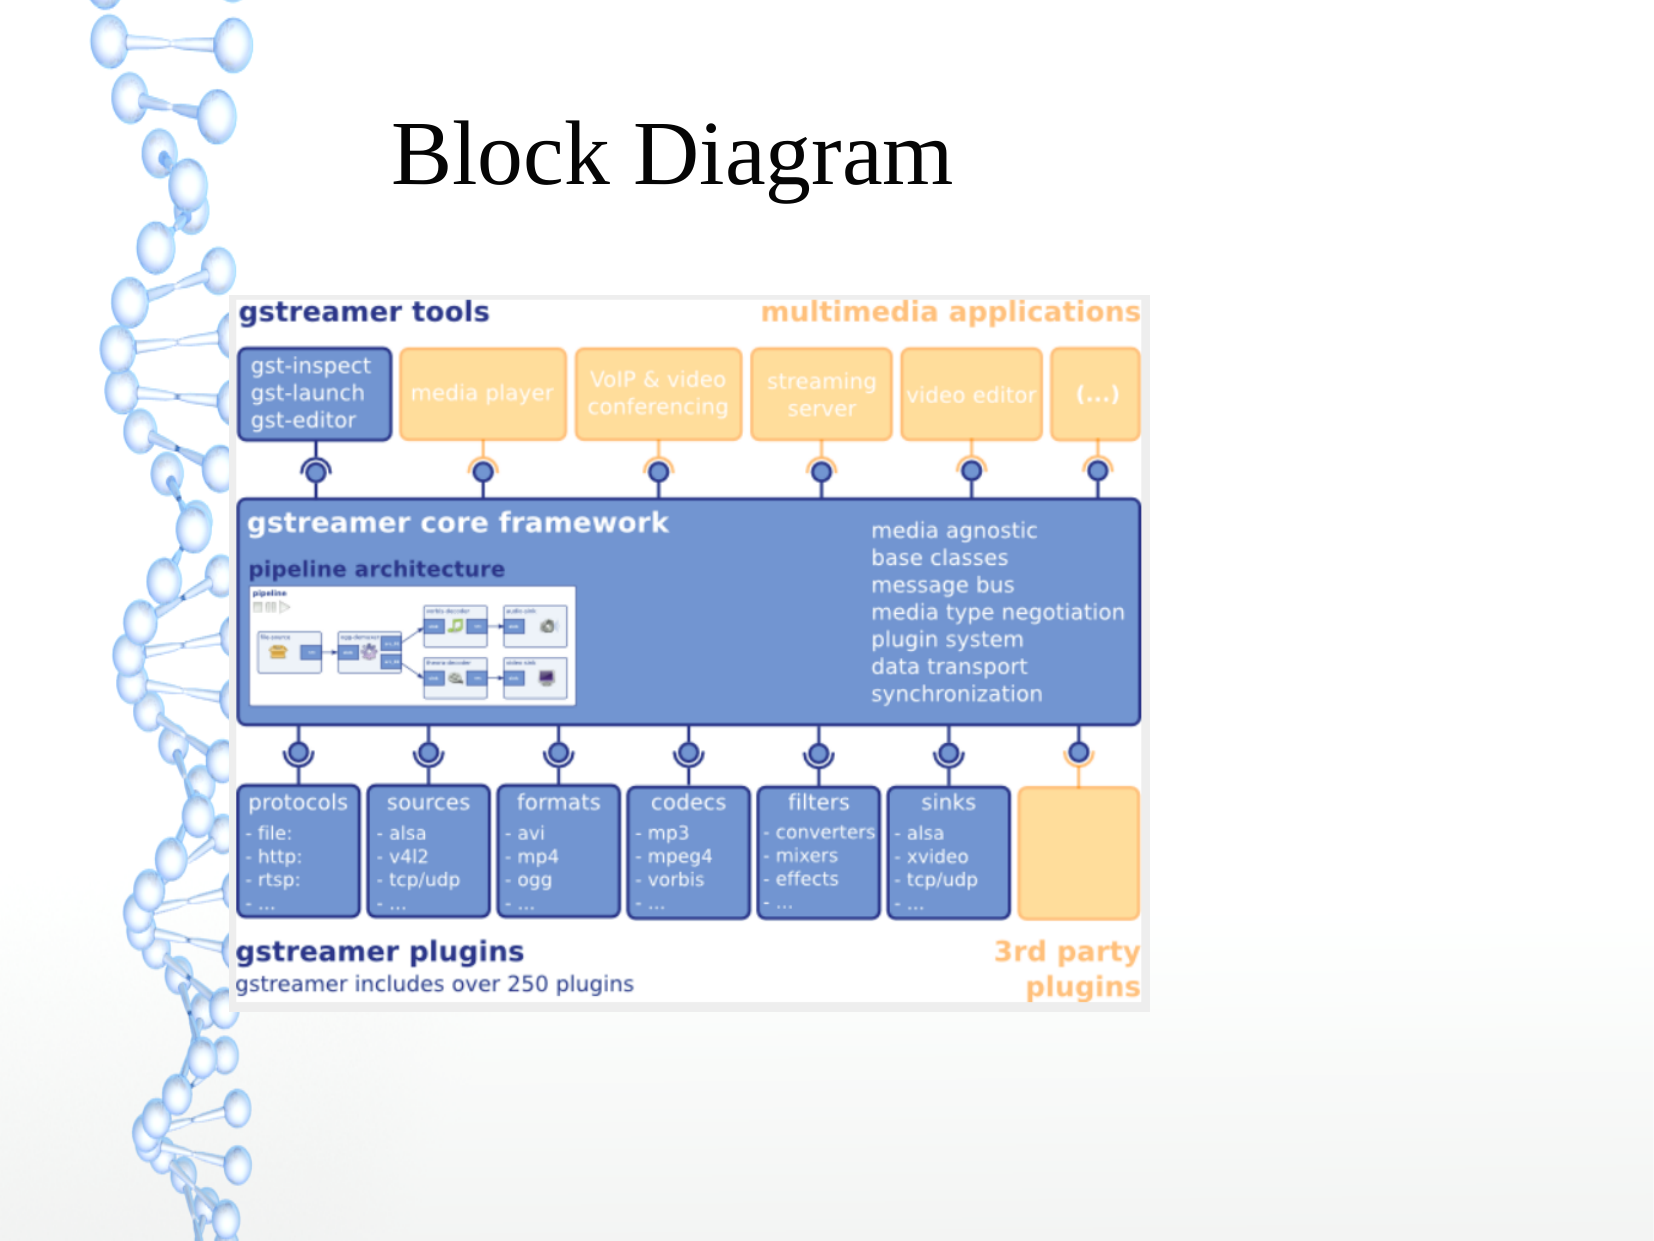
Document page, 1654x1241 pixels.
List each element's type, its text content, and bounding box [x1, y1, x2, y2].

picture [0, 0, 1654, 1241]
title Block Diagram [82, 94, 1264, 213]
